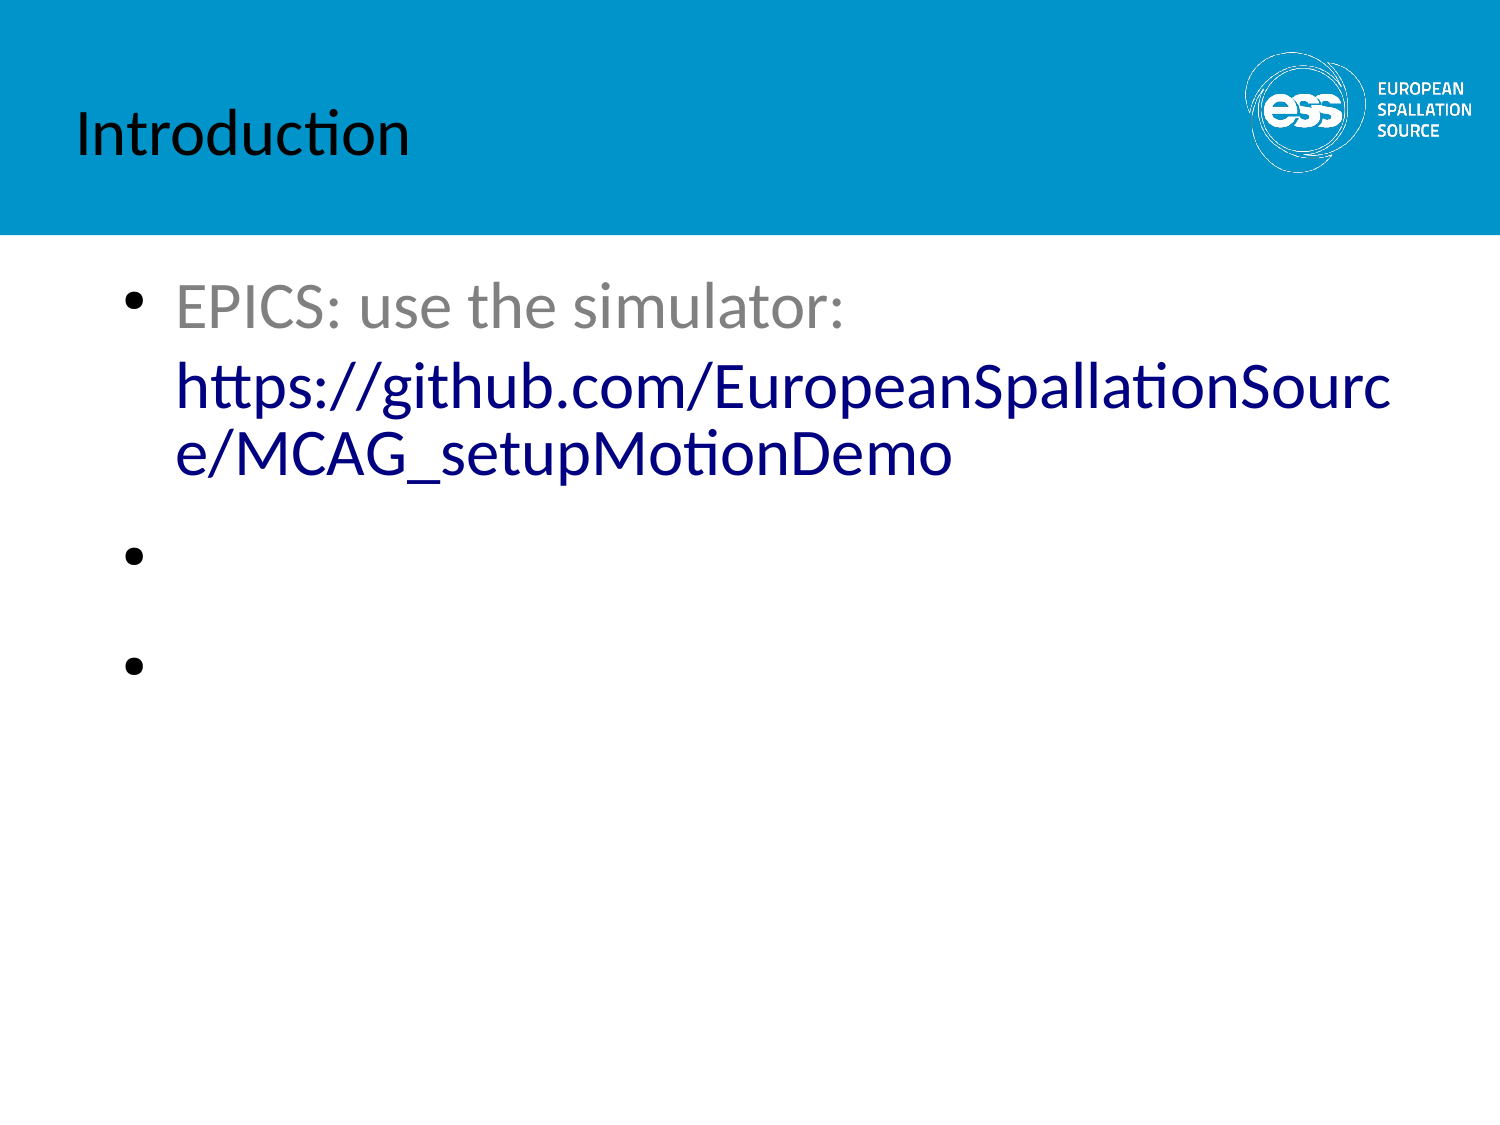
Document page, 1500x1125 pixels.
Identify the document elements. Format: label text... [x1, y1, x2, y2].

picture [1418, 104, 1423, 115]
picture [1398, 109, 1406, 115]
picture [1443, 86, 1450, 93]
picture [1409, 104, 1415, 115]
picture [1264, 94, 1342, 127]
picture [1422, 125, 1428, 134]
picture [1400, 83, 1407, 94]
picture [1389, 104, 1393, 115]
picture [1436, 104, 1444, 115]
picture [1379, 83, 1385, 94]
picture [1454, 83, 1458, 94]
picture [1432, 125, 1438, 136]
picture [1423, 83, 1430, 94]
title Introduction [75, 45, 1247, 233]
list EPICS: use the simulator: https://github.com/EuropeanSpallationSource/MCAG_setupMotionDemo [90, 254, 1441, 998]
